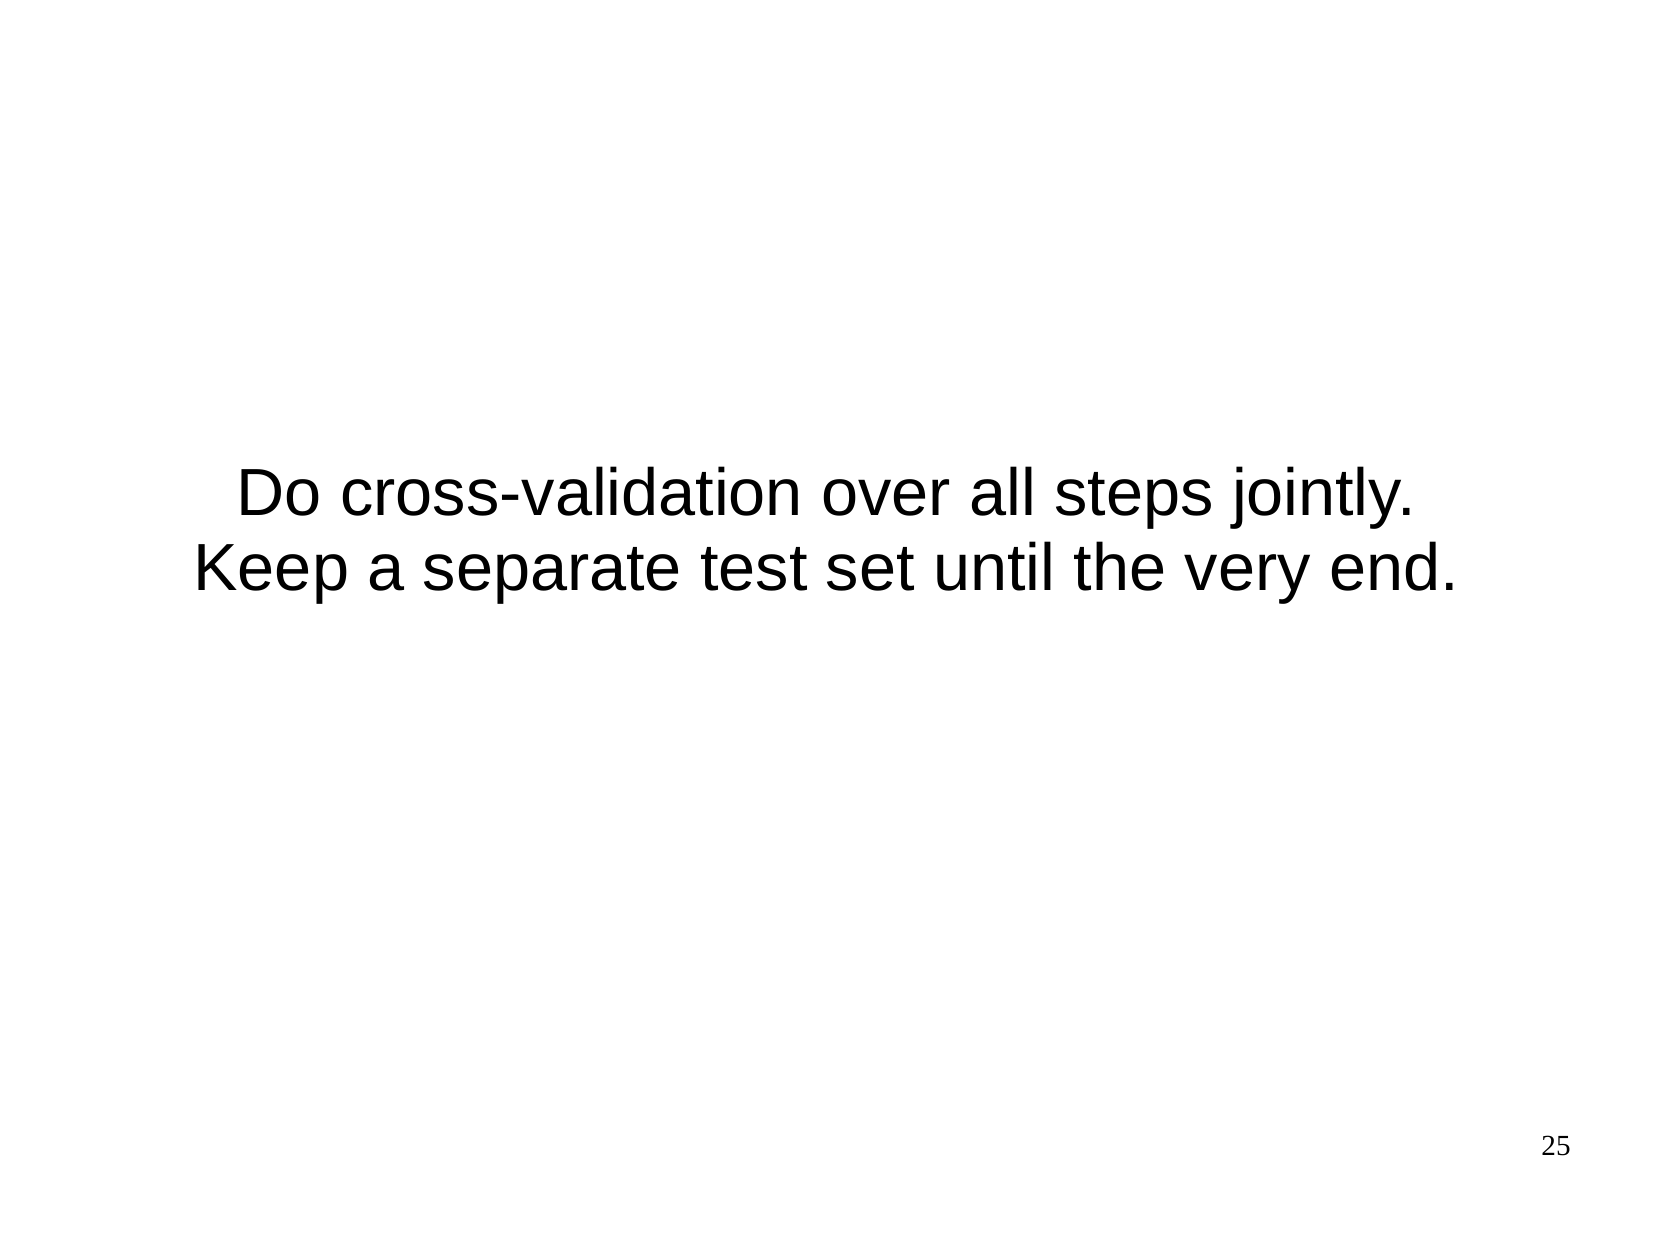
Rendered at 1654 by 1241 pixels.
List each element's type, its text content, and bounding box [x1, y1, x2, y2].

subtitle Do cross-validation over all steps jointly. Keep a separate test set until the very end. [82, 49, 1571, 1010]
